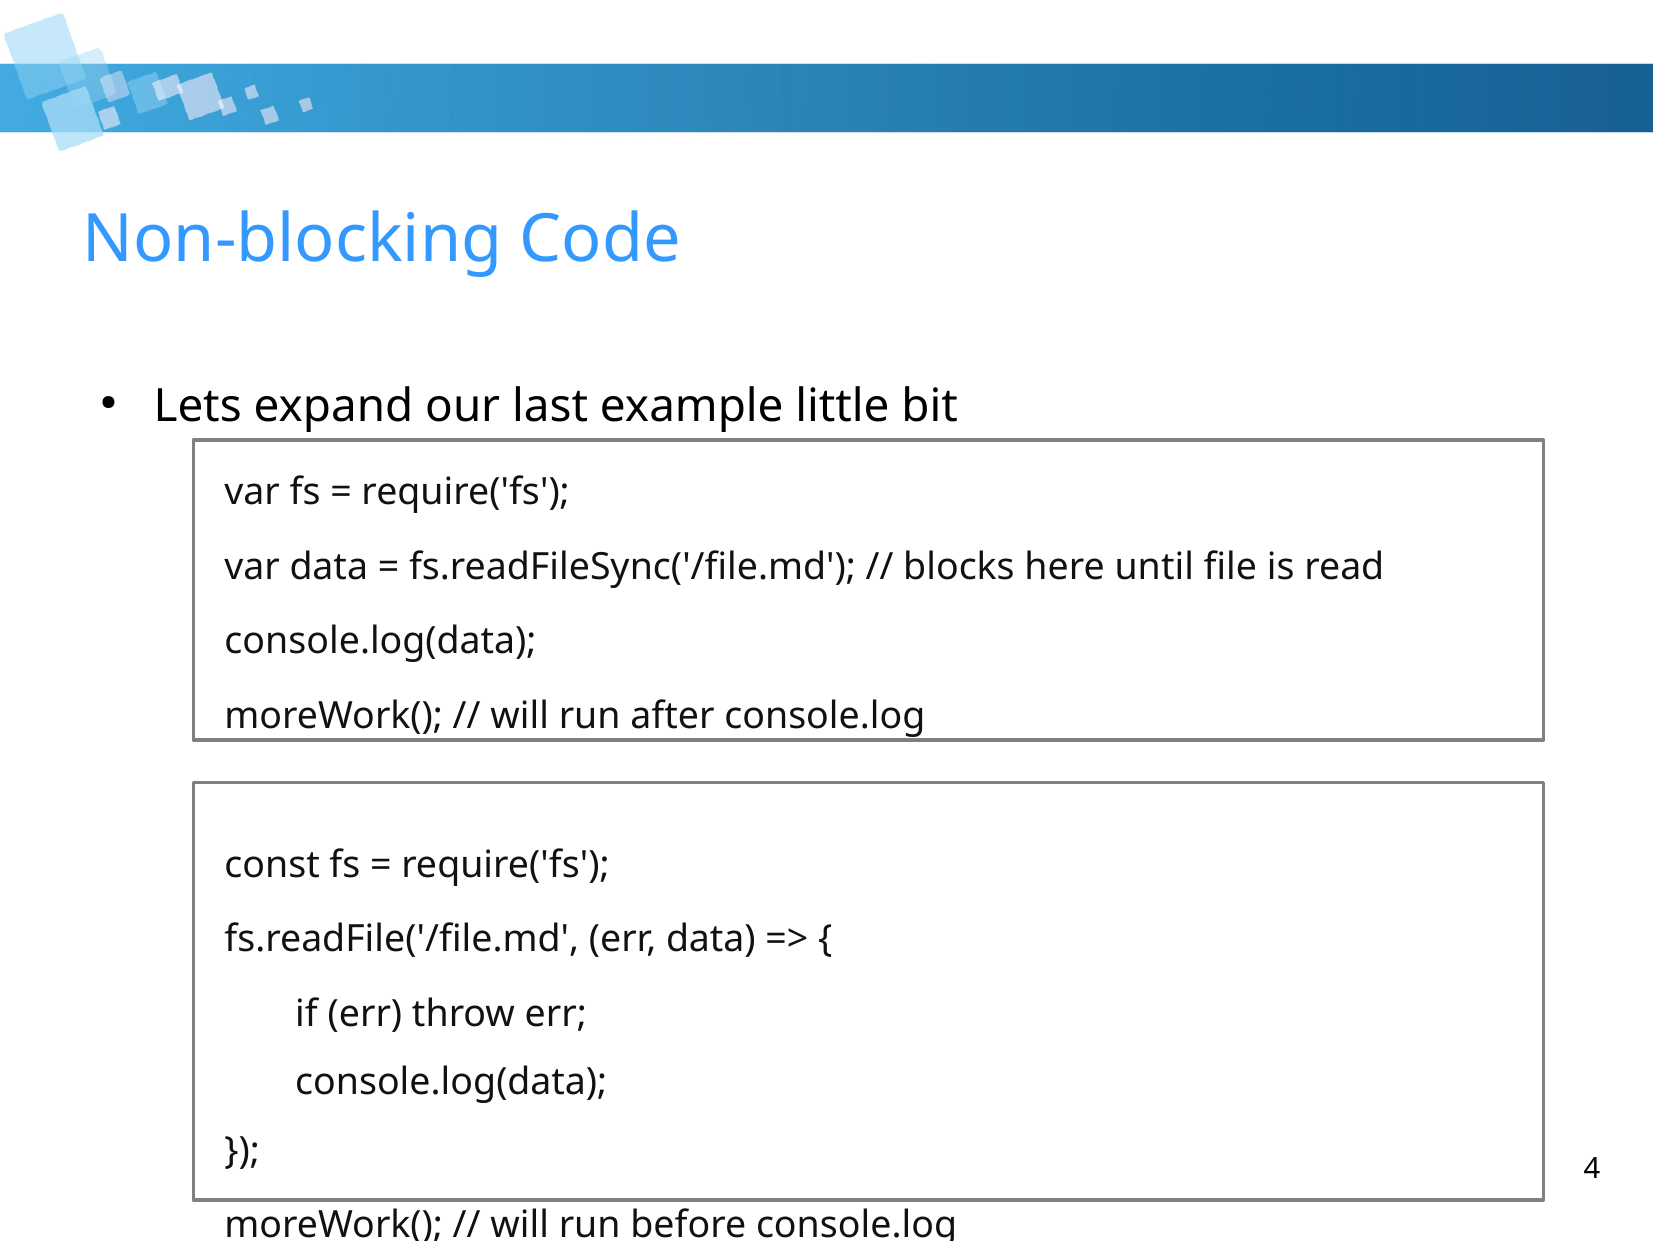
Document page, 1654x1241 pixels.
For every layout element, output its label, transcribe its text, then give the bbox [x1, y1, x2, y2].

list Lets expand our last example little bit var fs = require('fs'); var data = fs.readFileSync('/file.md'); // blocks here until file is read console.log(data); moreWork(); // will run after console.log const fs = require('fs'); fs.readFile('/file.md', (err, data) => { if (err) throw err; console.log(data); }); moreWork(); // will run before console.log [82, 372, 1571, 1241]
picture [0, 0, 1653, 1238]
title Non-blocking Code [82, 131, 1571, 340]
